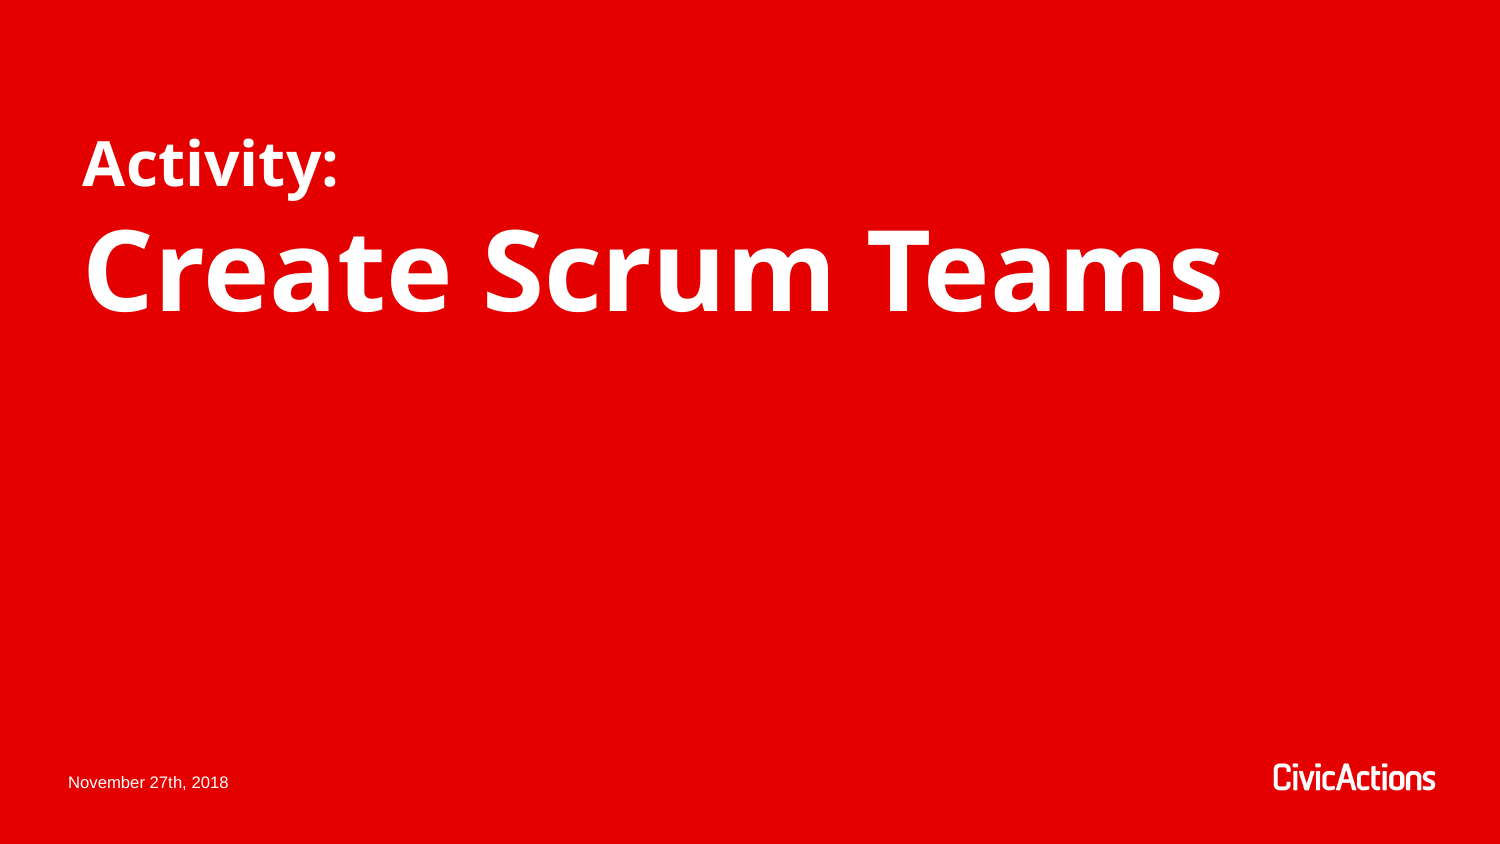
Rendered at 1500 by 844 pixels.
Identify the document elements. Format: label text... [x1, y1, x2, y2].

title Activity: Create Scrum Teams [73, 114, 1354, 470]
picture [1271, 758, 1438, 795]
